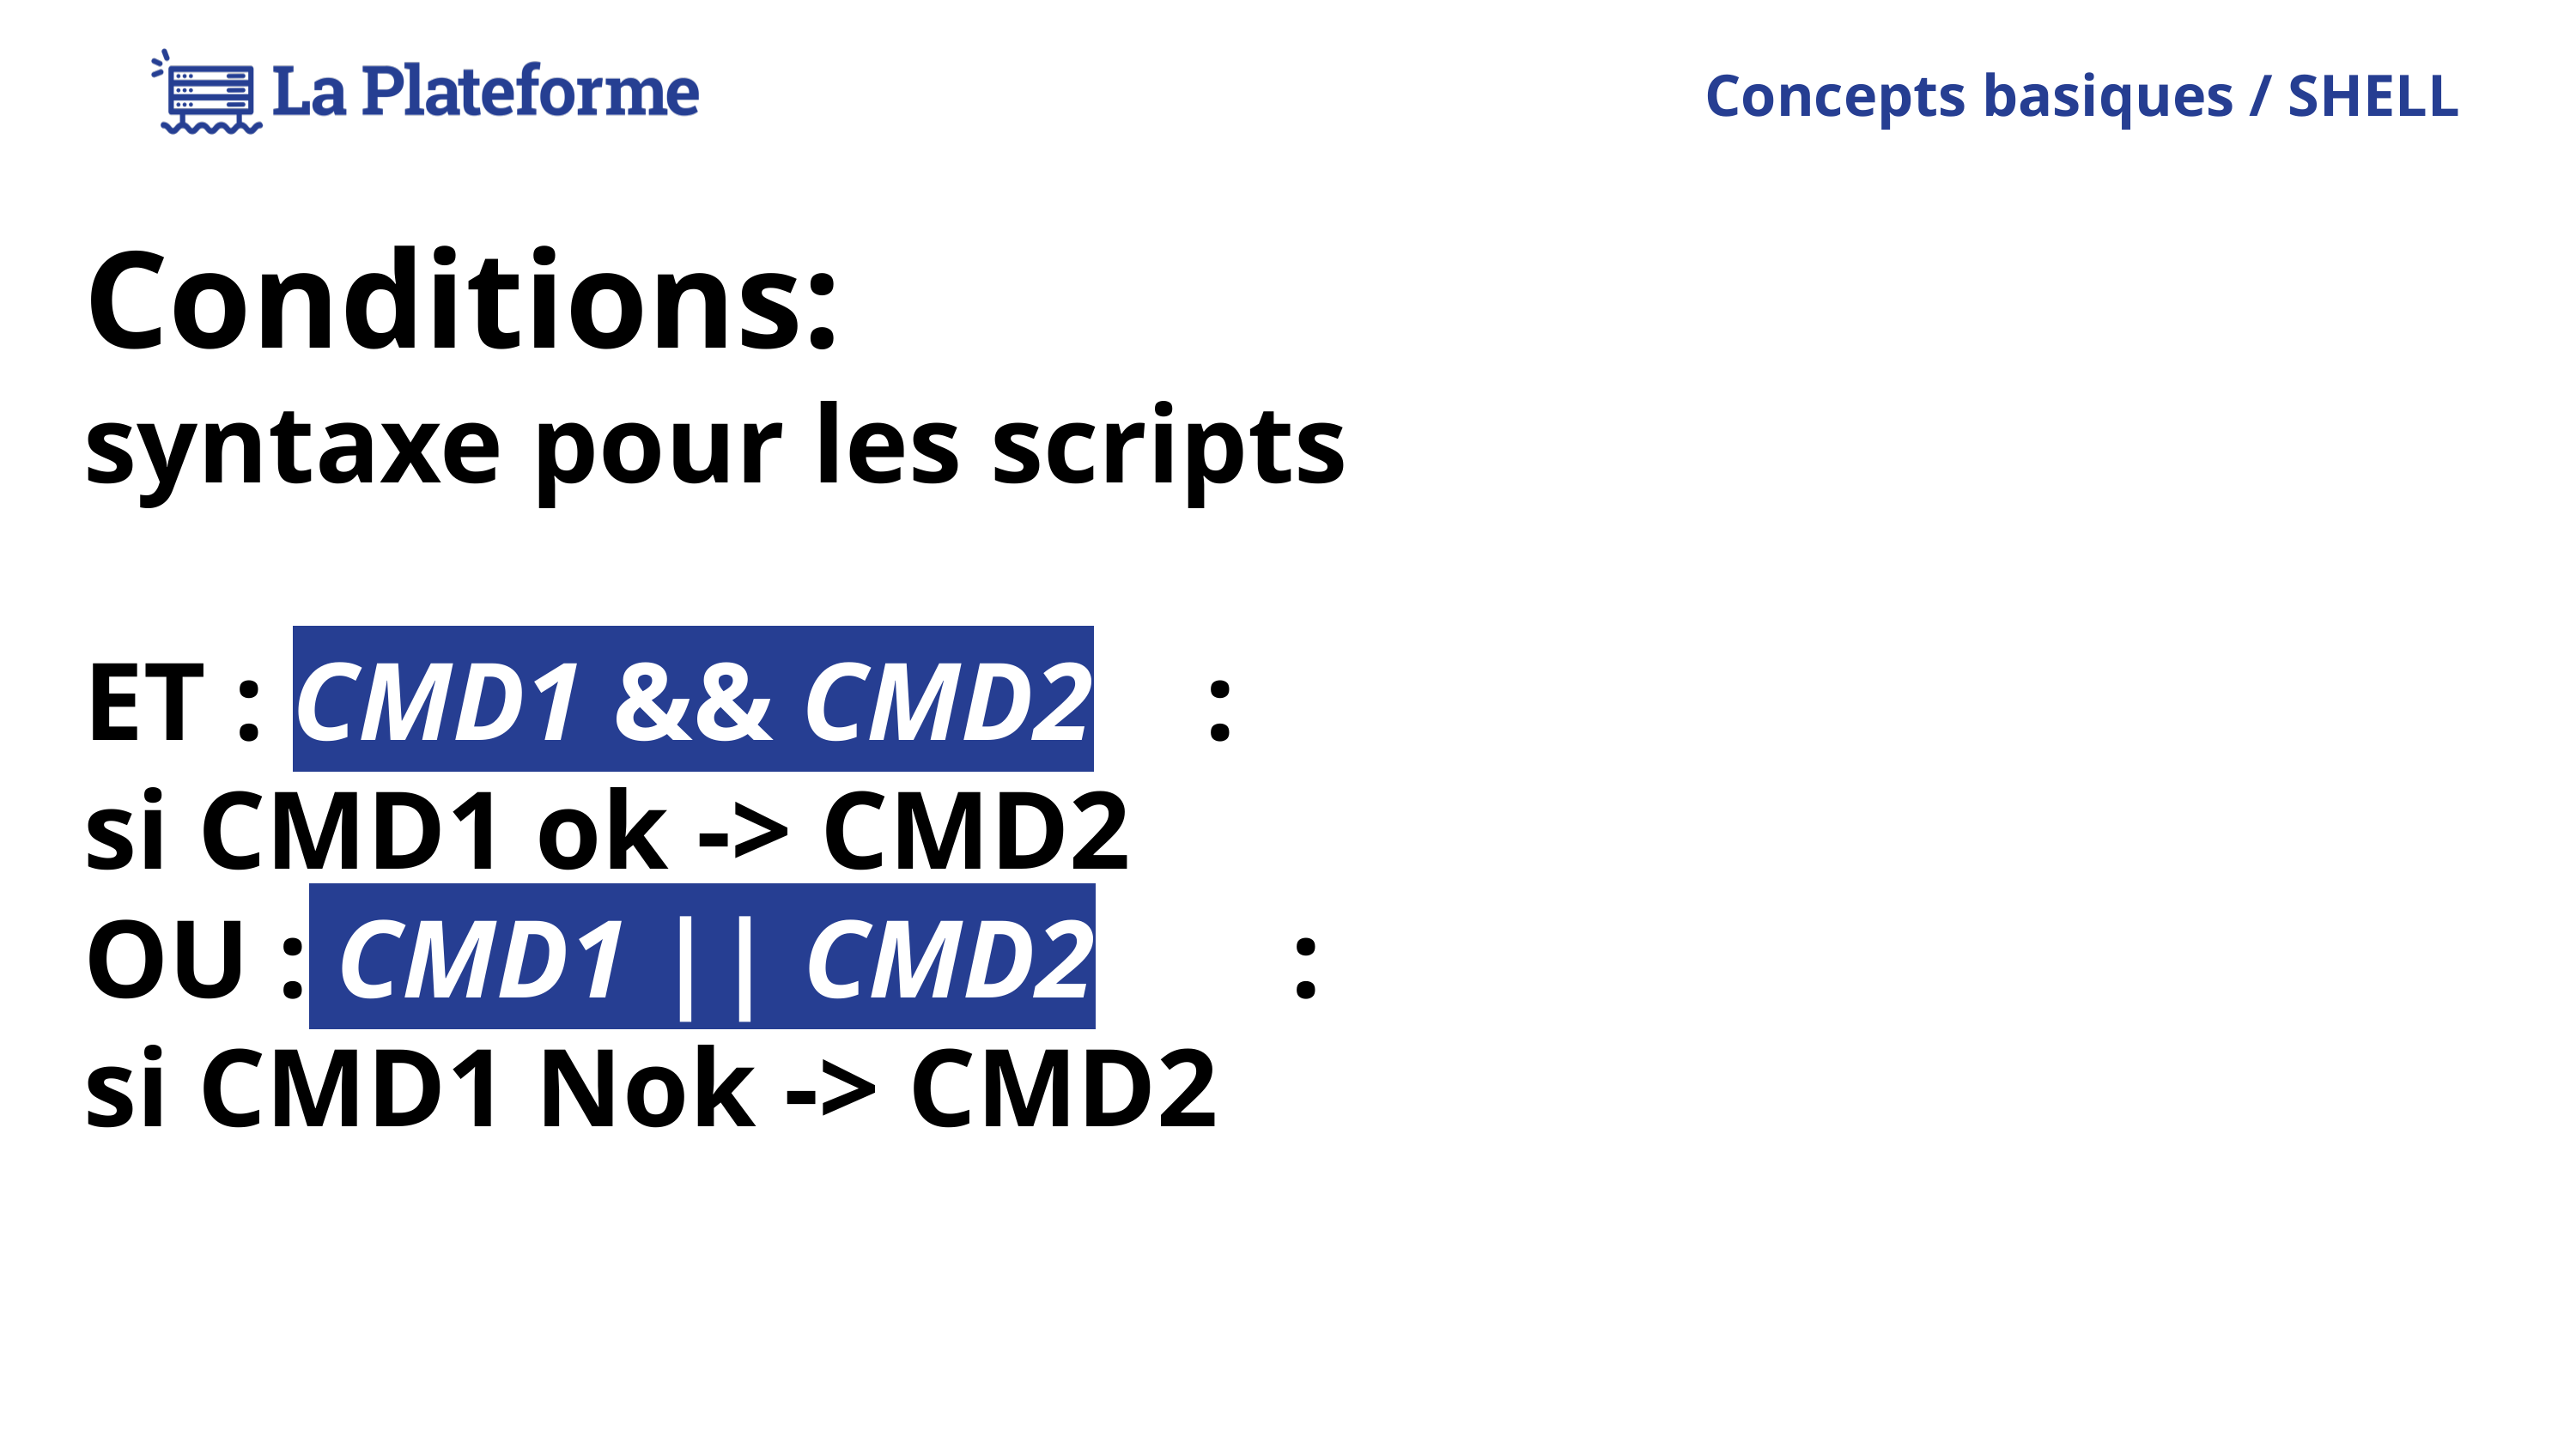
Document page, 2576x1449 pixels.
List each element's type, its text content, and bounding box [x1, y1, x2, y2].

text_box Conditions: syntaxe pour les scripts ET : CMD1 && CMD2 : si CMD1 ok -> CMD2 OU : CMD1 || CMD2 : si CMD1 Nok -> CMD2 [83, 214, 2554, 1416]
text_box Concepts basiques / SHELL [1287, 77, 2461, 126]
picture [141, 42, 711, 146]
